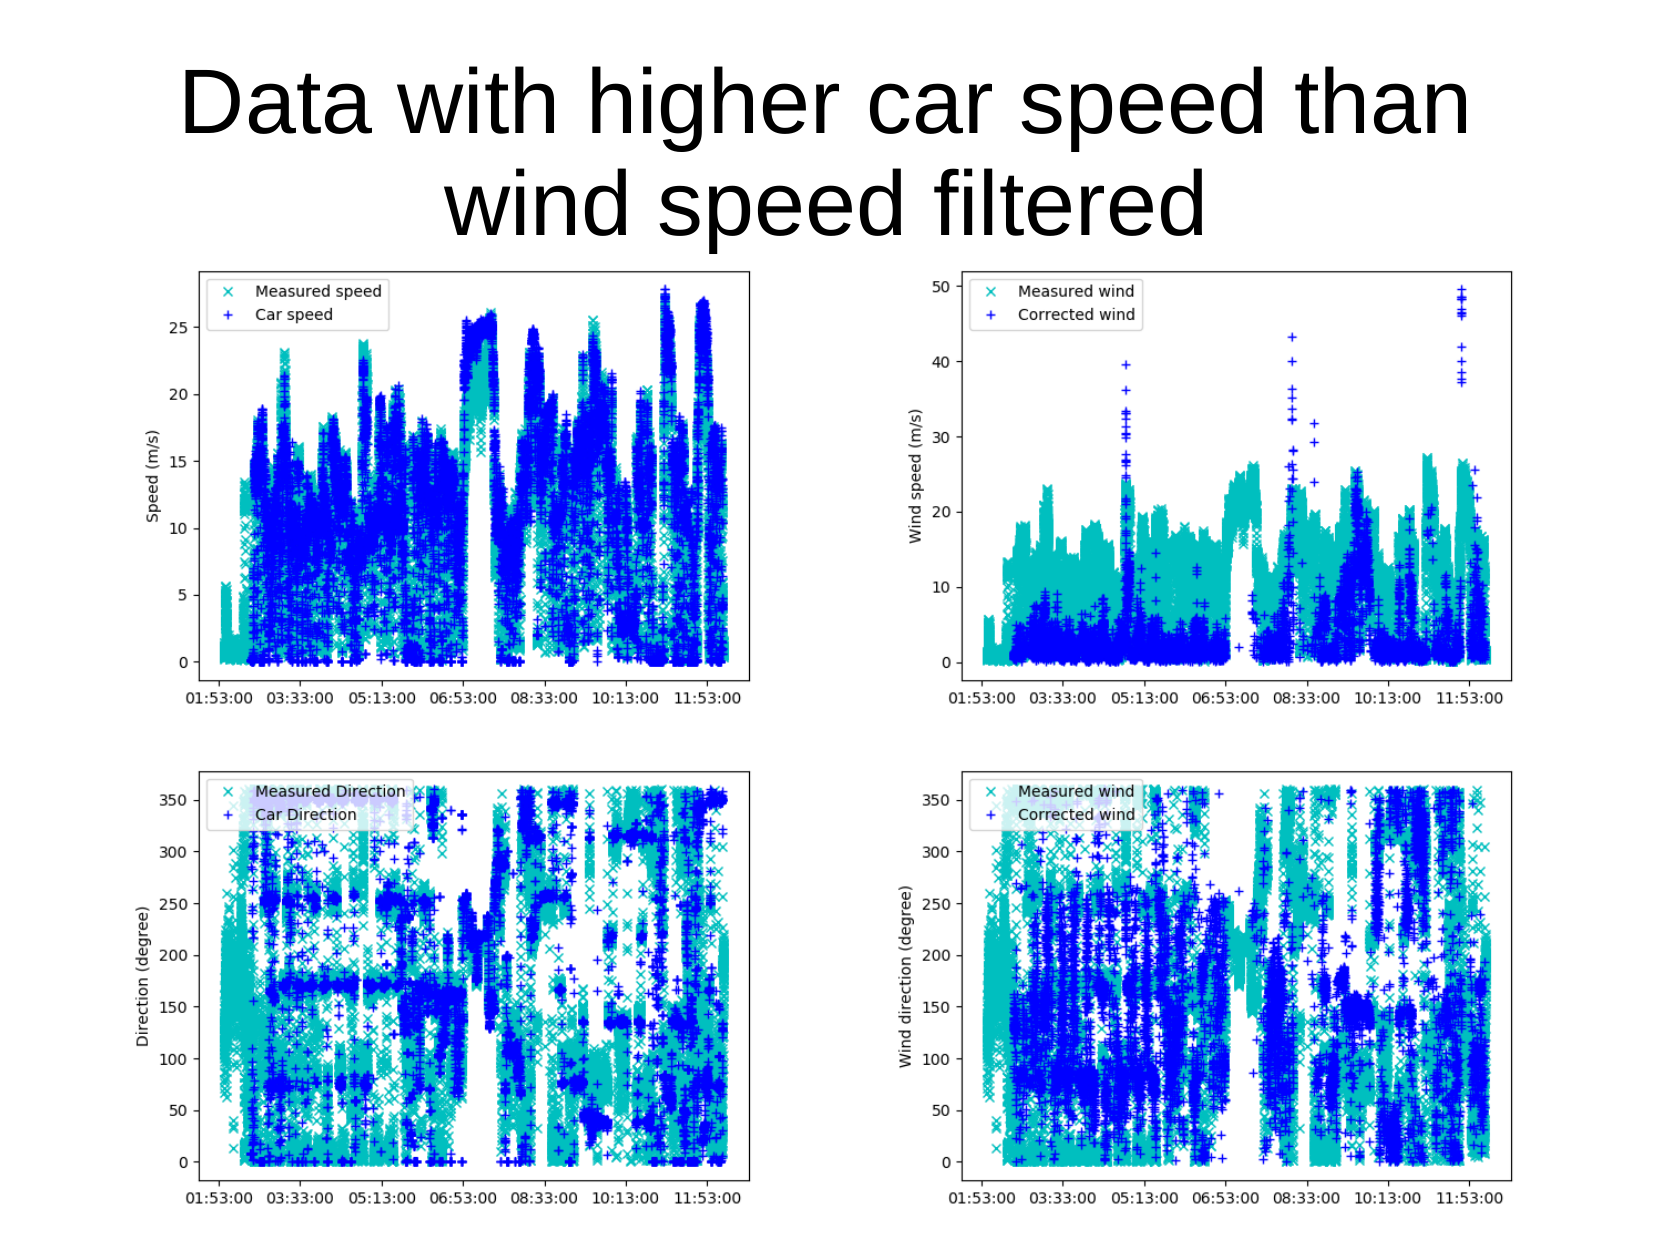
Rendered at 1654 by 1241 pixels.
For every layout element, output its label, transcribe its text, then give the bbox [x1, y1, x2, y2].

title Data with higher car speed than wind speed filtered [82, 49, 1571, 257]
picture [110, 257, 820, 1239]
picture [873, 207, 1582, 1239]
